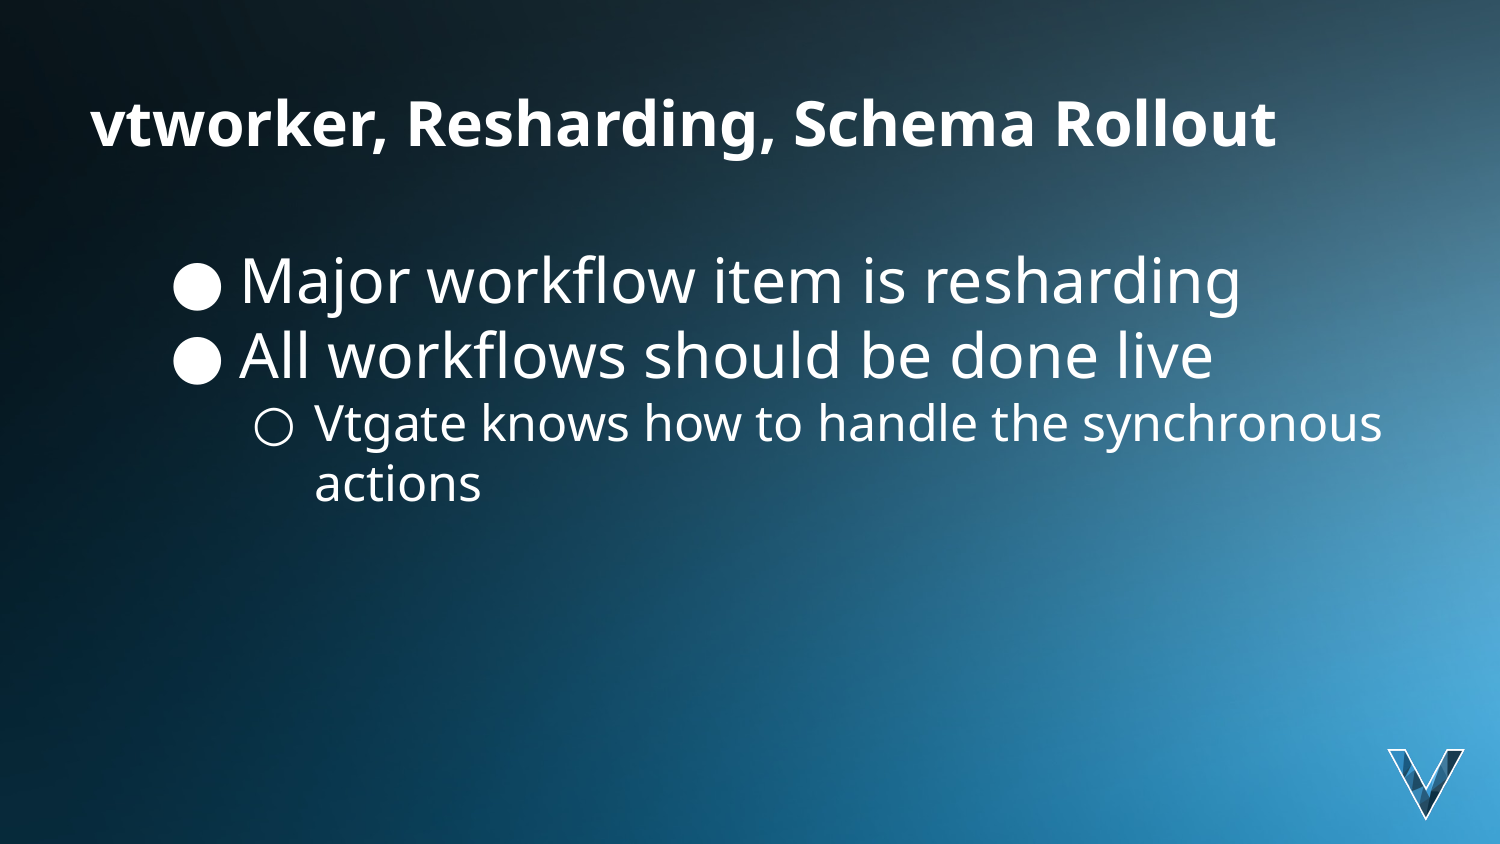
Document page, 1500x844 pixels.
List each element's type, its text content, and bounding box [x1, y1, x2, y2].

title vtworker, Resharding, Schema Rollout [75, 33, 1425, 175]
picture [0, 0, 1500, 844]
list Major workflow item is resharding All workflows should be done live Vtgate knows how to handle the synchronous actions [149, 226, 1425, 808]
